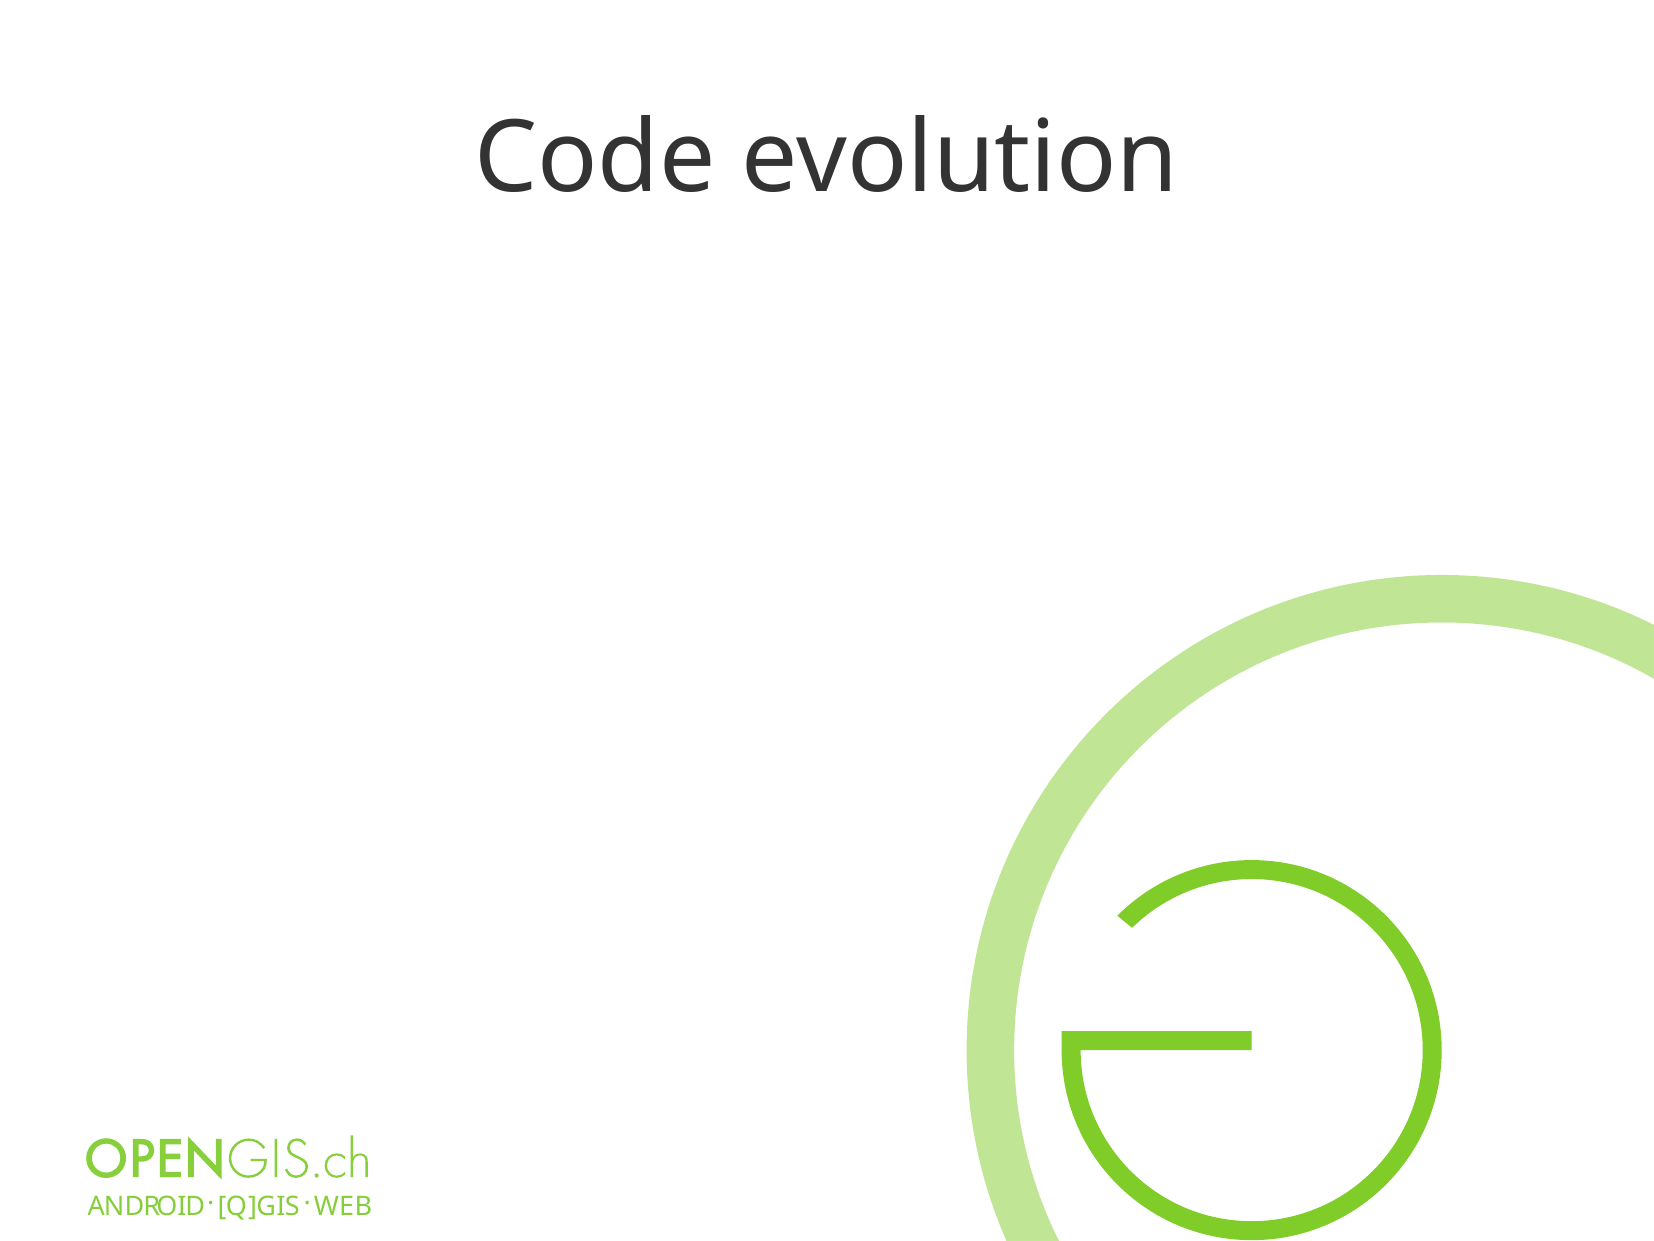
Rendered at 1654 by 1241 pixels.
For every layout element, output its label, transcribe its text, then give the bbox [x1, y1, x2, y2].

title Code evolution [82, 49, 1571, 257]
